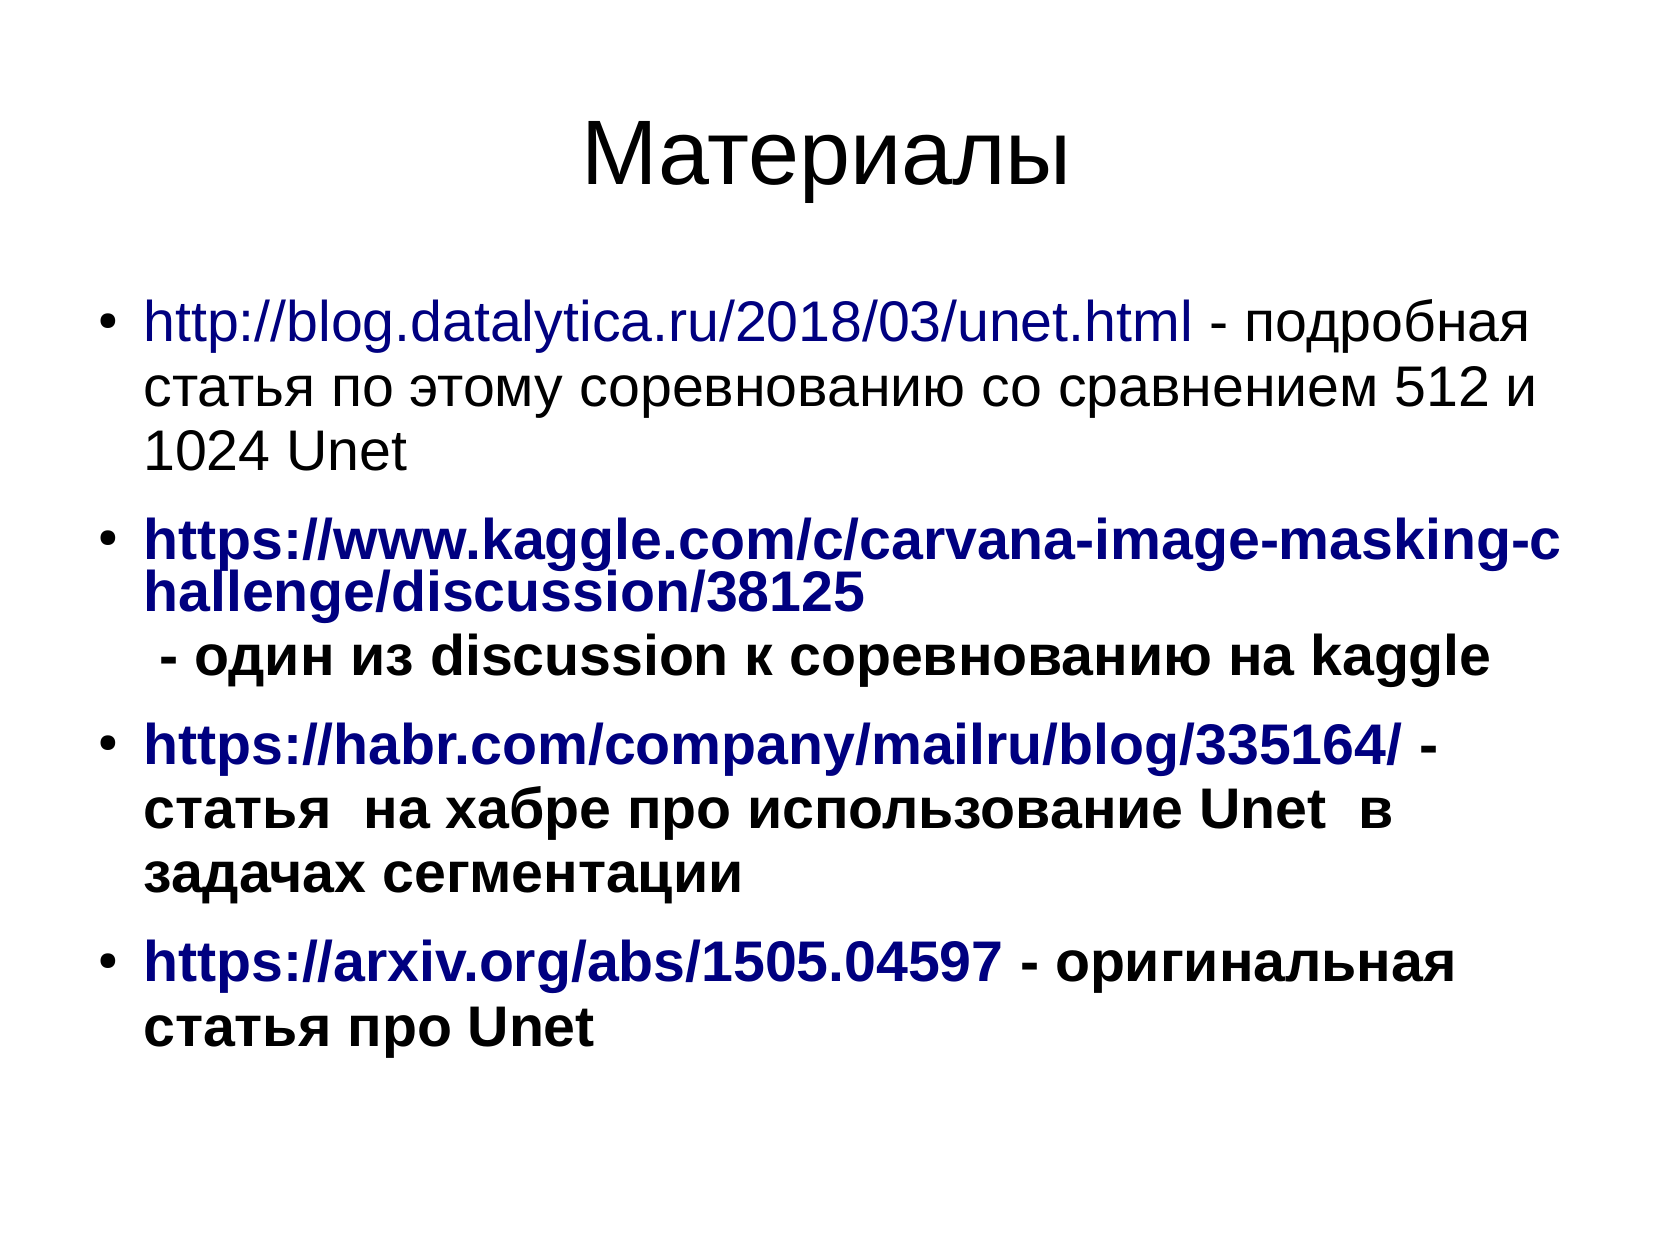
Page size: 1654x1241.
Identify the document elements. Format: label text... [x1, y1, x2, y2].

list http://blog.datalytica.ru/2018/03/unet.html - подробная статья по этому соревнованию со сравнением 512 и 1024 Unet https://www.kaggle.com/c/carvana-image-masking-challenge/discussion/38125 - один из discussion к соревнованию на kaggle https://habr.com/company/mailru/blog/335164/ - статья на хабре про использование Unet в задачах сегментации https://arxiv.org/abs/1505.04597 - оригинальная статья про Unet [82, 290, 1571, 1010]
title Материалы [82, 49, 1571, 257]
